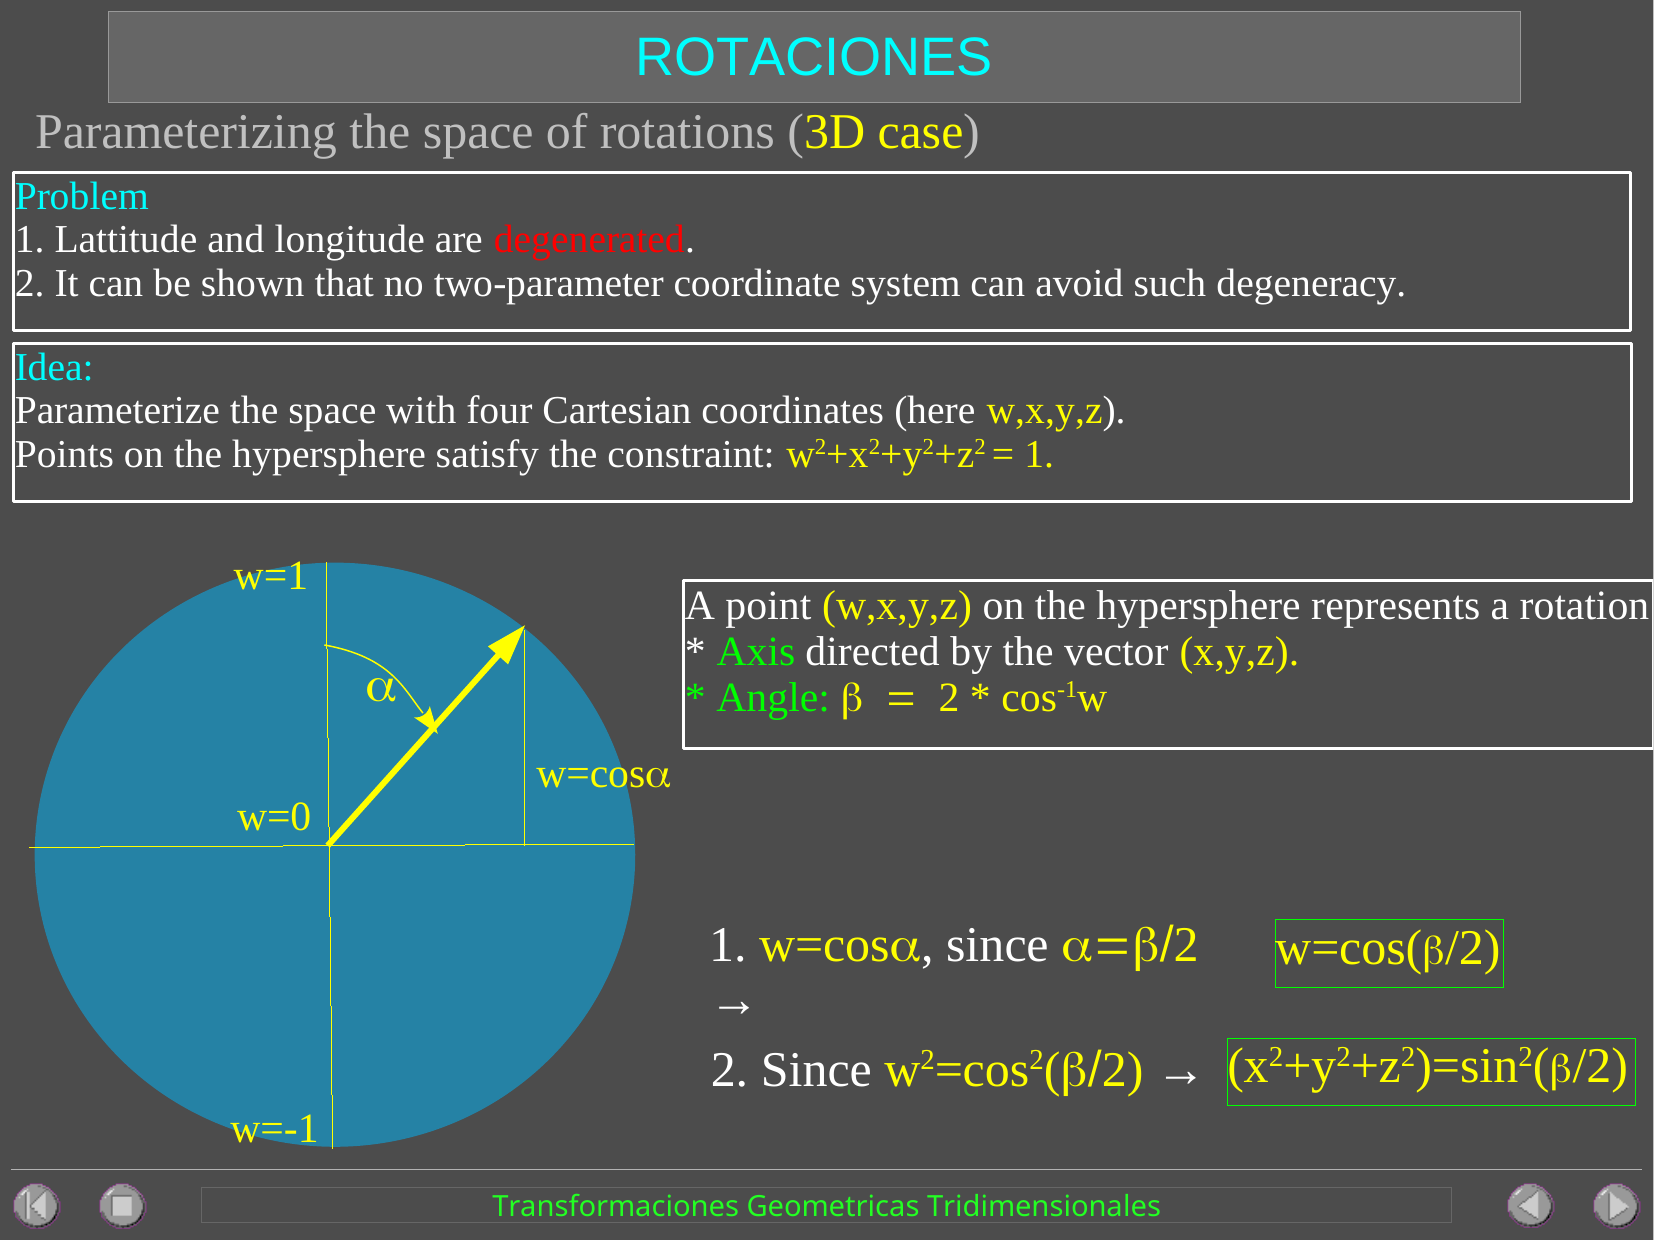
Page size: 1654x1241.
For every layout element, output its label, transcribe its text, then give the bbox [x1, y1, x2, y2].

text_box 2. Since w2=cos2(b/2) → [710, 1041, 1207, 1107]
text_box w=-1 [230, 1105, 319, 1156]
picture [1591, 1181, 1642, 1232]
picture [97, 1181, 148, 1232]
text_box Parameterizing the space of rotations (3D case) [35, 104, 1032, 165]
text_box w=1 [233, 552, 308, 603]
text_box [34, 562, 636, 1147]
picture [1505, 1181, 1556, 1231]
text_box A point (w,x,y,z) on the hypersphere represents a rotation * Axis directed by the vector (x,y,z). * Angle: b = 2 * cos-1w [683, 580, 1654, 749]
text_box Idea: Parameterize the space with four Cartesian coordinates (here w,x,y,z). Points on the hypersphere satisfy the constraint: w2+x2+y2+z2 = 1. [13, 343, 1632, 502]
title ROTACIONES [108, 11, 1521, 103]
text_box 1. w=cosa, since a=b/2 → [709, 916, 1260, 982]
text_box w=cos(b/2) [1275, 919, 1504, 988]
text_box w=cosa [536, 750, 672, 805]
text_box w=0 [237, 792, 312, 870]
text_box Problem 1. Lattitude and longitude are degenerated. 2. It can be shown that no two-parameter coordinate system can avoid such degeneracy. [13, 172, 1631, 331]
picture [11, 1181, 62, 1232]
text_box (x2+y2+z2)=sin2(b/2) [1227, 1038, 1636, 1106]
